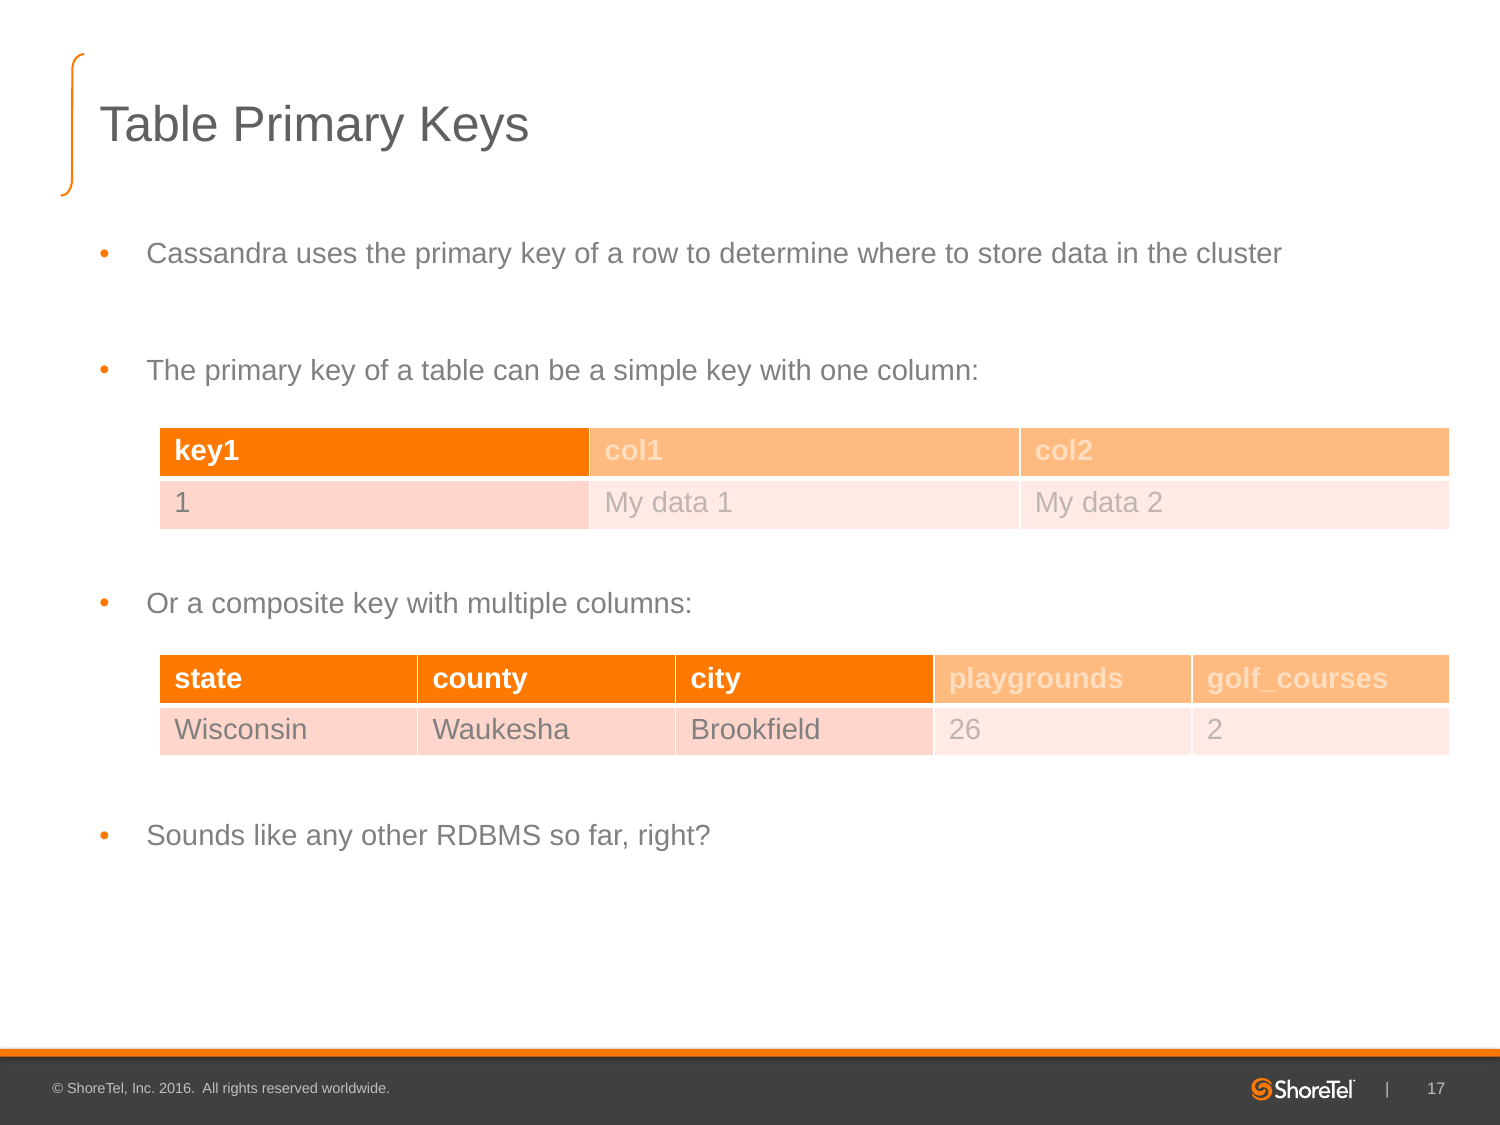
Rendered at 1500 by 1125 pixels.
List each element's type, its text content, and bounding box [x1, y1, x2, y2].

table_cell 1 [160, 481, 589, 529]
table_header key1 [160, 428, 589, 476]
list Cassandra uses the primary key of a row to determine where to store data in the cluster The primary key of a table can be a simple key with one column: Or a composite key with multiple columns: Sounds like any other RDBMS so far, right? [84, 230, 1450, 946]
title Table Primary Keys [84, 53, 1235, 196]
table_header county [418, 655, 675, 703]
table_cell My data 1 [590, 481, 1019, 529]
table_cell My data 2 [1021, 481, 1449, 529]
table_header state [160, 655, 417, 703]
table_cell 26 [935, 708, 1191, 755]
table_header col2 [1021, 428, 1449, 476]
table_cell Wisconsin [160, 708, 417, 755]
table_header city [676, 655, 933, 703]
table_cell 2 [1193, 708, 1449, 755]
table_header col1 [590, 428, 1019, 476]
table_header golf_courses [1193, 655, 1449, 703]
table_cell Brookfield [676, 708, 933, 755]
table_header playgrounds [935, 655, 1191, 703]
table_cell Waukesha [418, 708, 675, 755]
